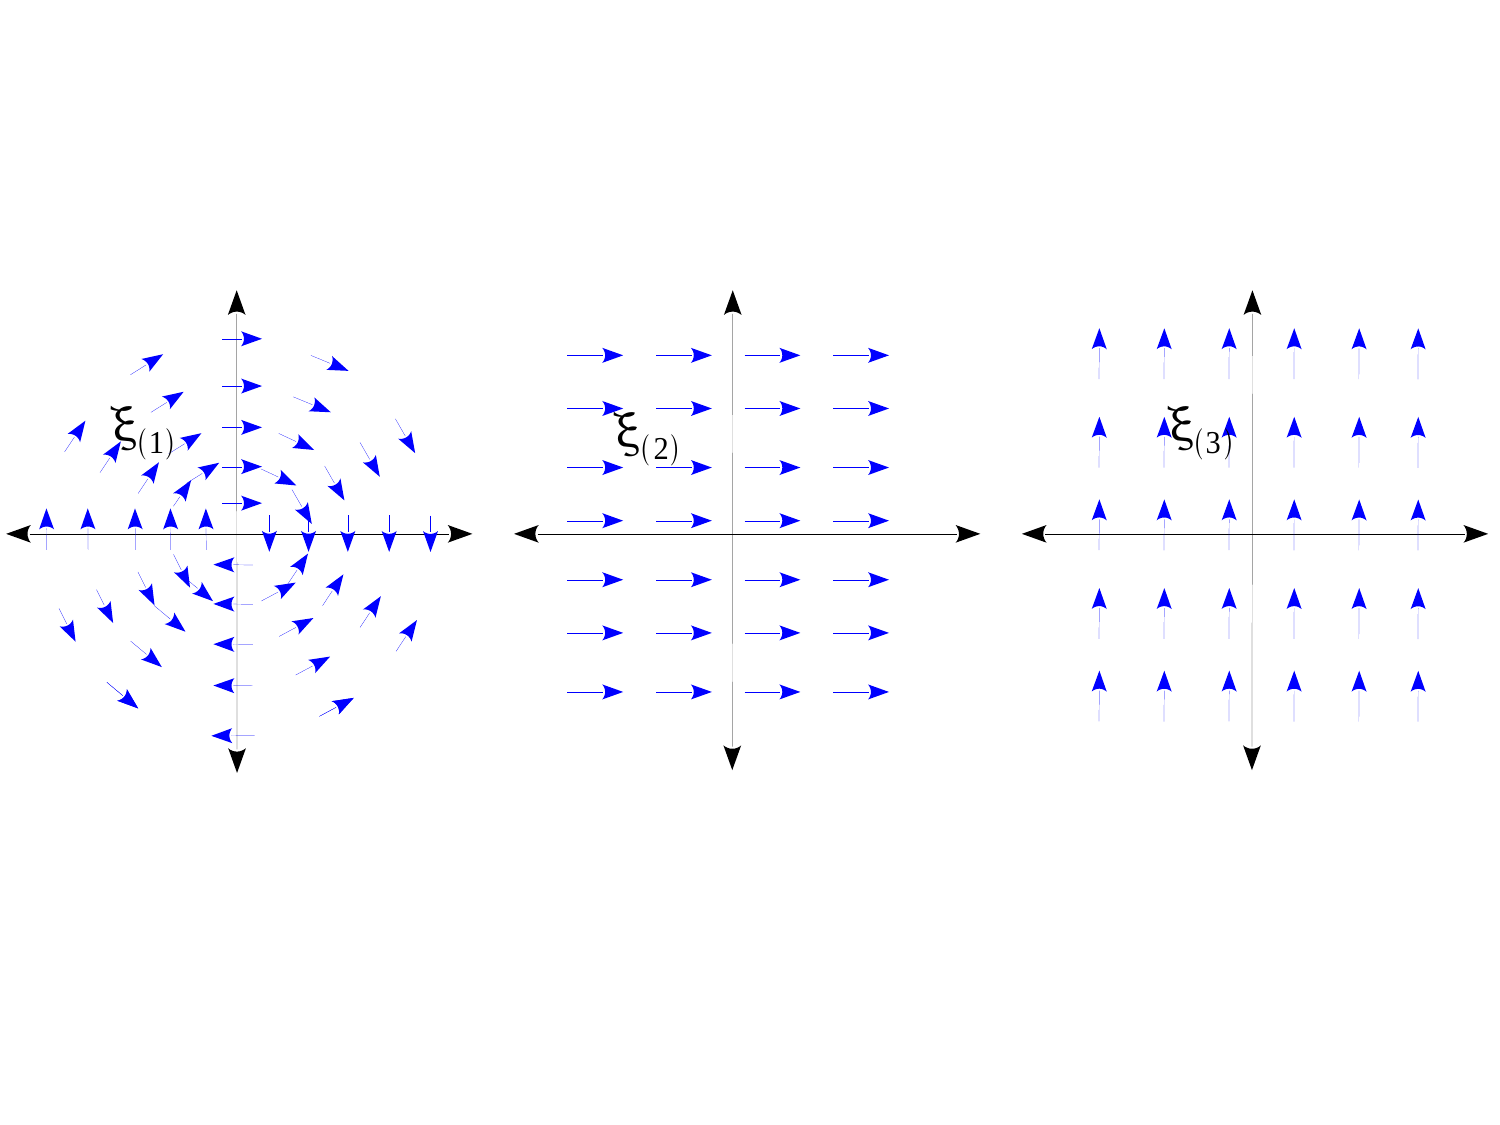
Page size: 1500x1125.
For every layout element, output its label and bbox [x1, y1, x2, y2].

chart [104, 393, 181, 462]
chart [608, 399, 686, 468]
chart [1161, 393, 1239, 462]
